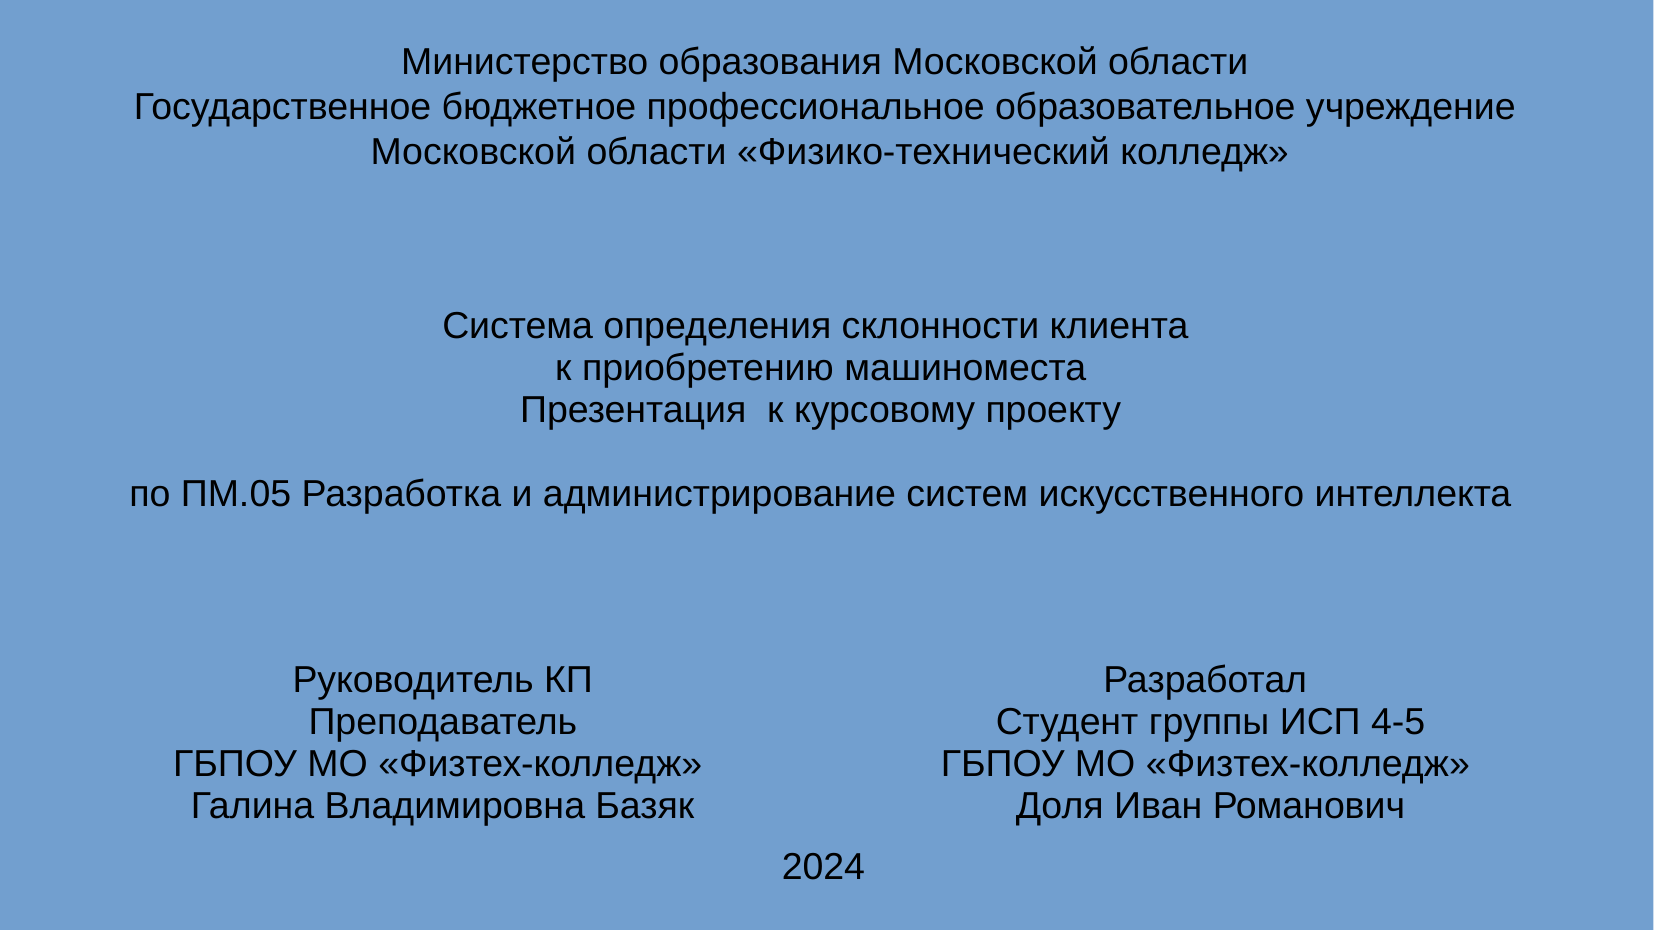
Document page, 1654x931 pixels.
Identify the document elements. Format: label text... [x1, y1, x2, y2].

text_box Система определения склонности клиента к приобретению машиноместа Презентация к курсовому проекту по ПМ.05 Разработка и администрирование систем искусственного интеллекта [76, 257, 1565, 562]
text_box Министерство образования Московской области Государственное бюджетное профессиональное образовательное учреждение Московской области «Физико-технический колледж» [118, 29, 1542, 180]
subtitle Руководитель КП Преподаватель ГБПОУ МО «Физтех-колледж» Галина Владимировна Базяк [118, 649, 768, 835]
text_box Разработал Студент группы ИСП 4-5 ГБПОУ МО «Физтех-колледж» Доля Иван Романович [885, 649, 1536, 835]
text_box 2024 [767, 834, 880, 895]
